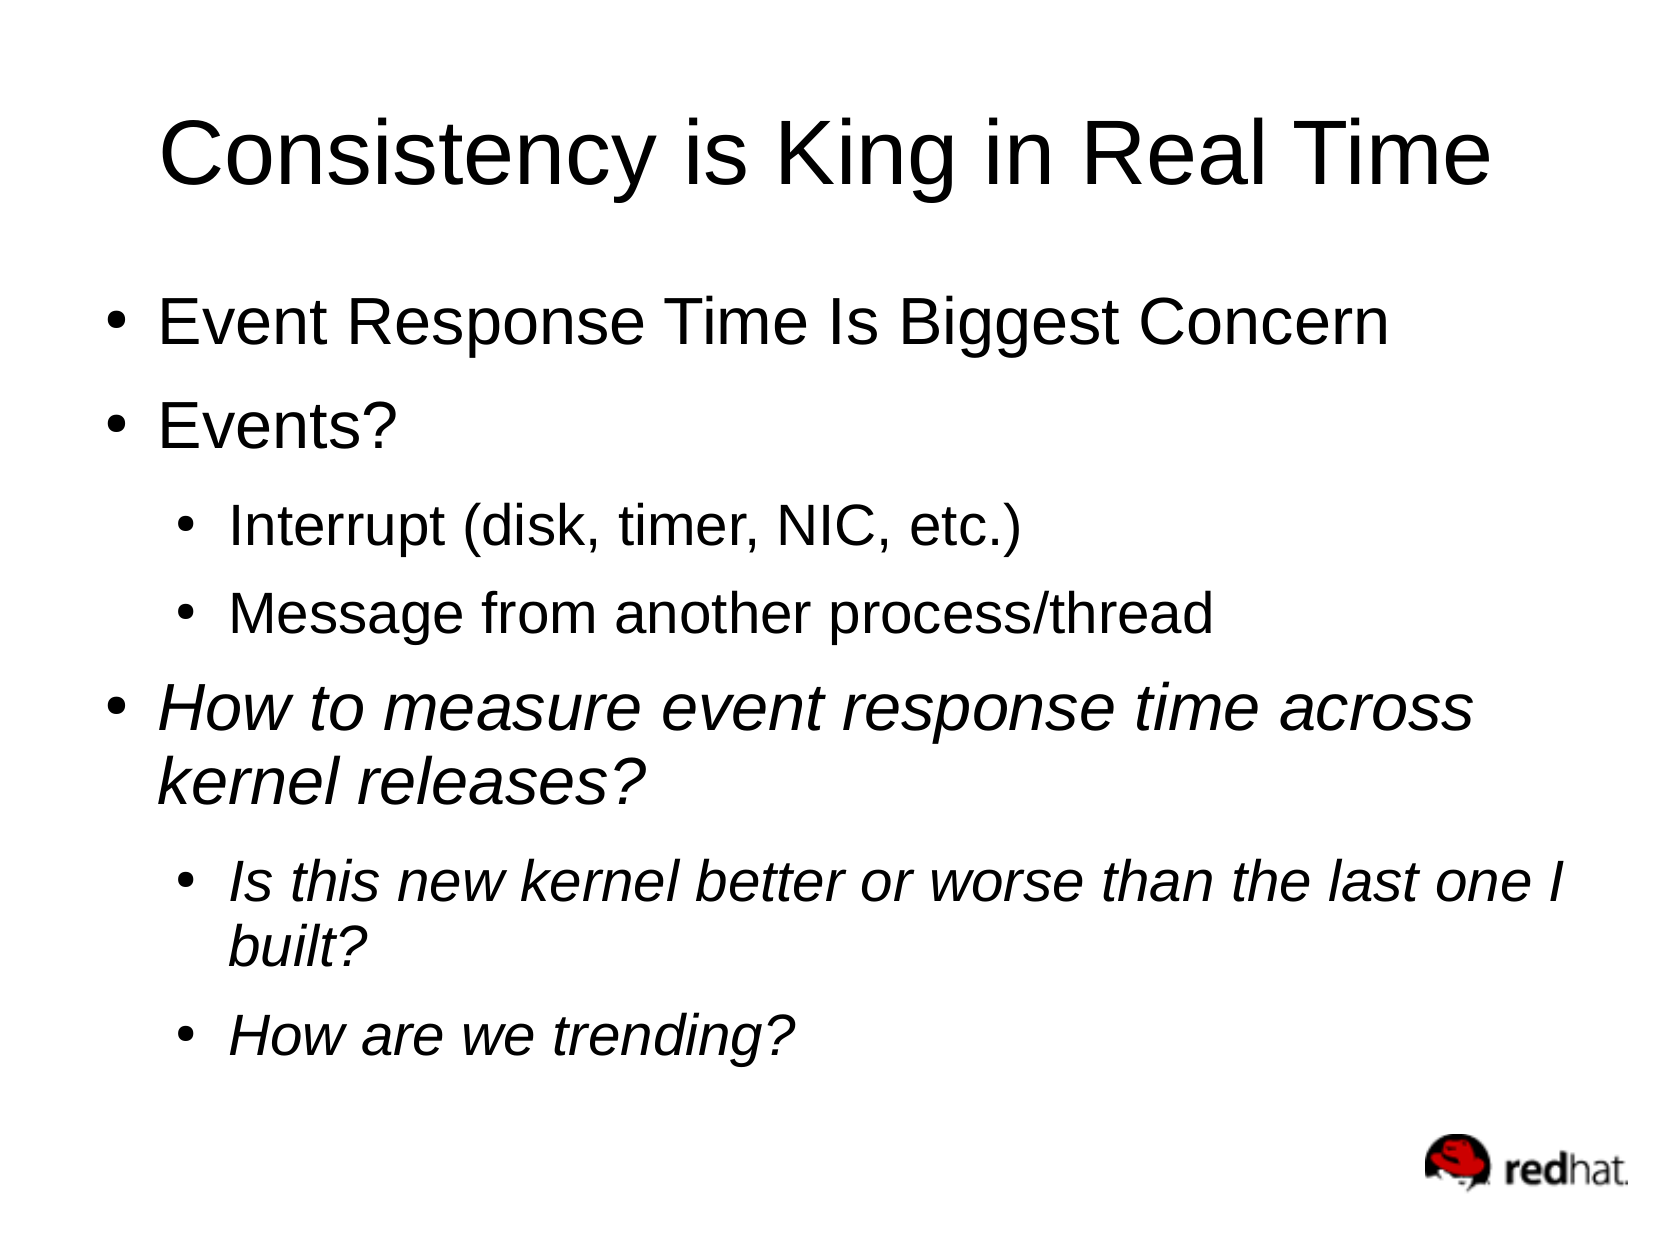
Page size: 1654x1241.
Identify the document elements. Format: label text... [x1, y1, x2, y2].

list Event Response Time Is Biggest Concern Events? Interrupt (disk, timer, NIC, etc.) Message from another process/thread How to measure event response time across kernel releases? Is this new kernel better or worse than the last one I built? How are we trending? [86, 283, 1576, 1088]
title Consistency is King in Real Time [82, 49, 1571, 257]
picture [1425, 1134, 1628, 1201]
